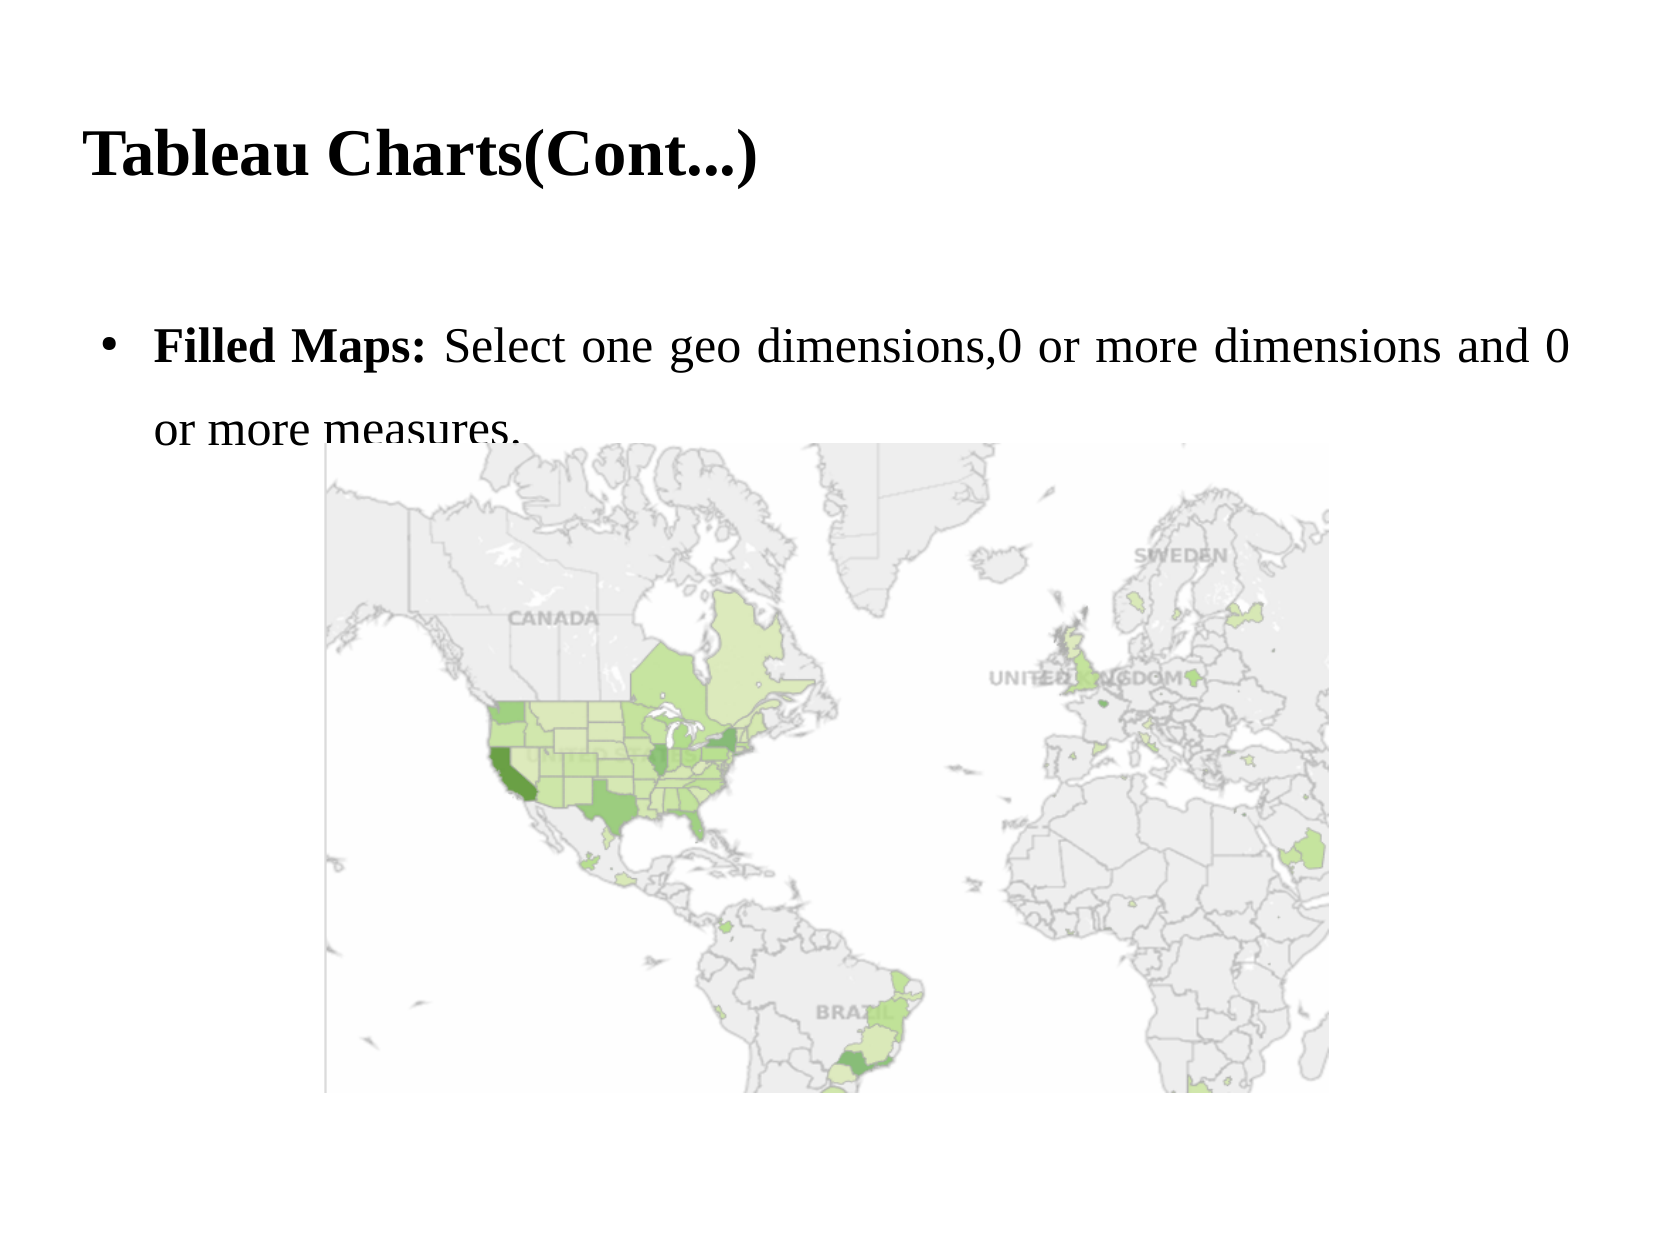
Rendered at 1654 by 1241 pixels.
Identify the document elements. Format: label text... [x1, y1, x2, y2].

title Tableau Charts(Cont...) [82, 49, 1571, 257]
picture [324, 443, 1329, 1093]
list Filled Maps: Select one geo dimensions,0 or more dimensions and 0 or more measures. [82, 290, 1571, 1010]
